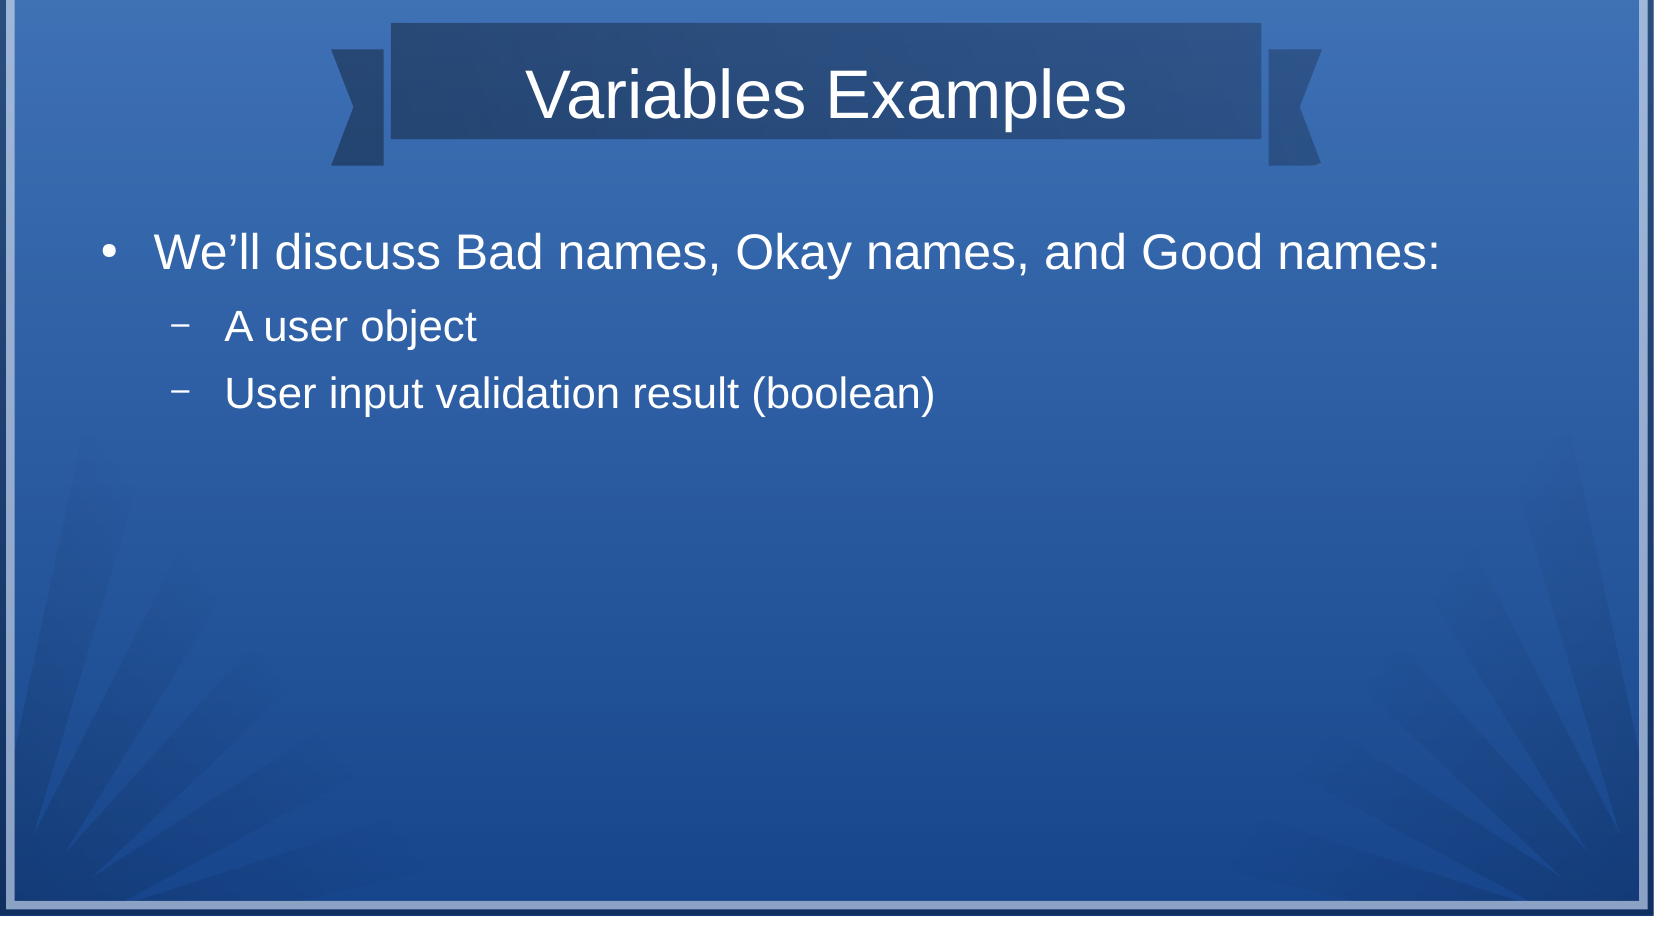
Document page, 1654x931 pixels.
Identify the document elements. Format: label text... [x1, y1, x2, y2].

title Variables Examples [389, 35, 1264, 154]
list We’ll discuss Bad names, Okay names, and Good names: A user object User input validation result (boolean) [82, 224, 1571, 848]
